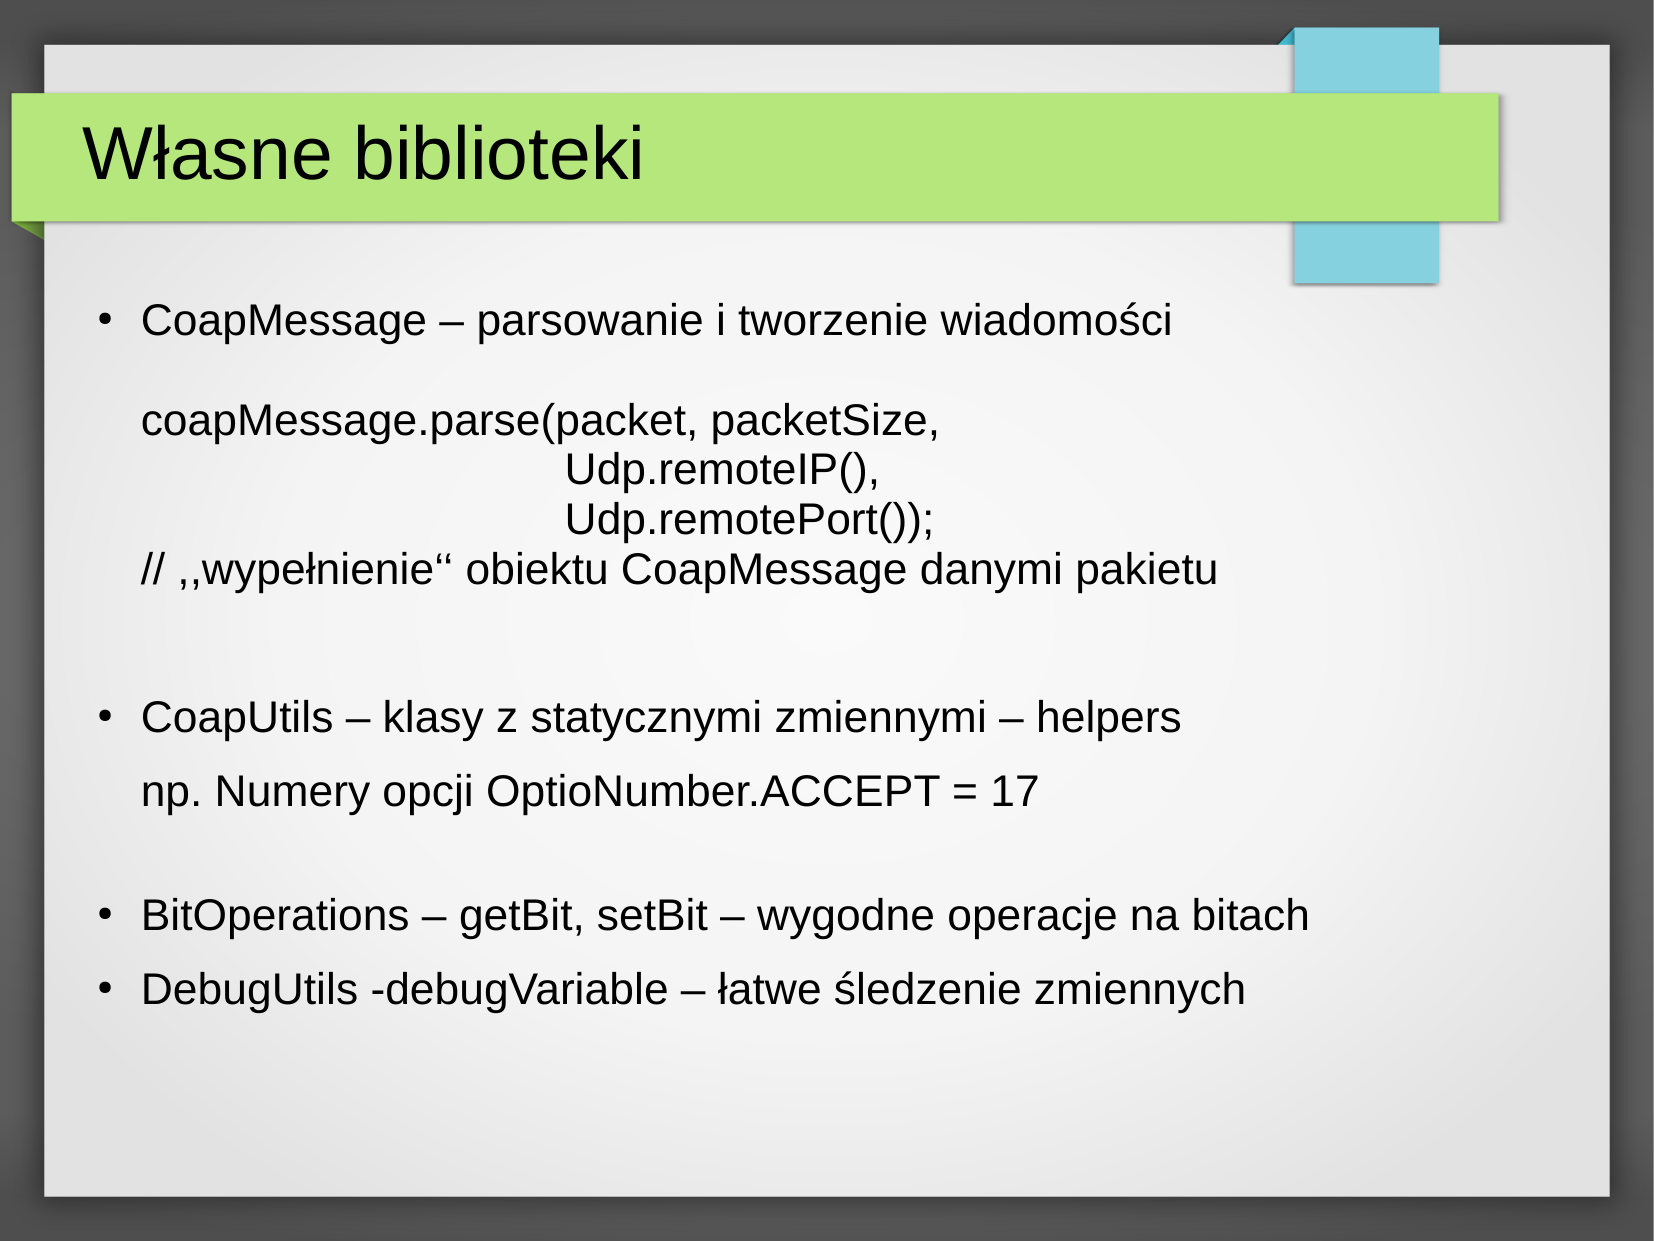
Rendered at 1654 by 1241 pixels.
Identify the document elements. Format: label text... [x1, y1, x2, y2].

title Własne biblioteki [82, 94, 1264, 213]
list CoapMessage – parsowanie i tworzenie wiadomości coapMessage.parse(packet, packetSize, Udp.remoteIP(), Udp.remotePort()); // ,,wypełnienie‘‘ obiektu CoapMessage danymi pakietu CoapUtils – klasy z statycznymi zmiennymi – helpers np. Numery opcji OptioNumber.ACCEPT = 17 BitOperations – getBit, setBit – wygodne operacje na bitach DebugUtils -debugVariable – łatwe śledzenie zmiennych [82, 295, 1571, 1015]
picture [0, 0, 1654, 1241]
